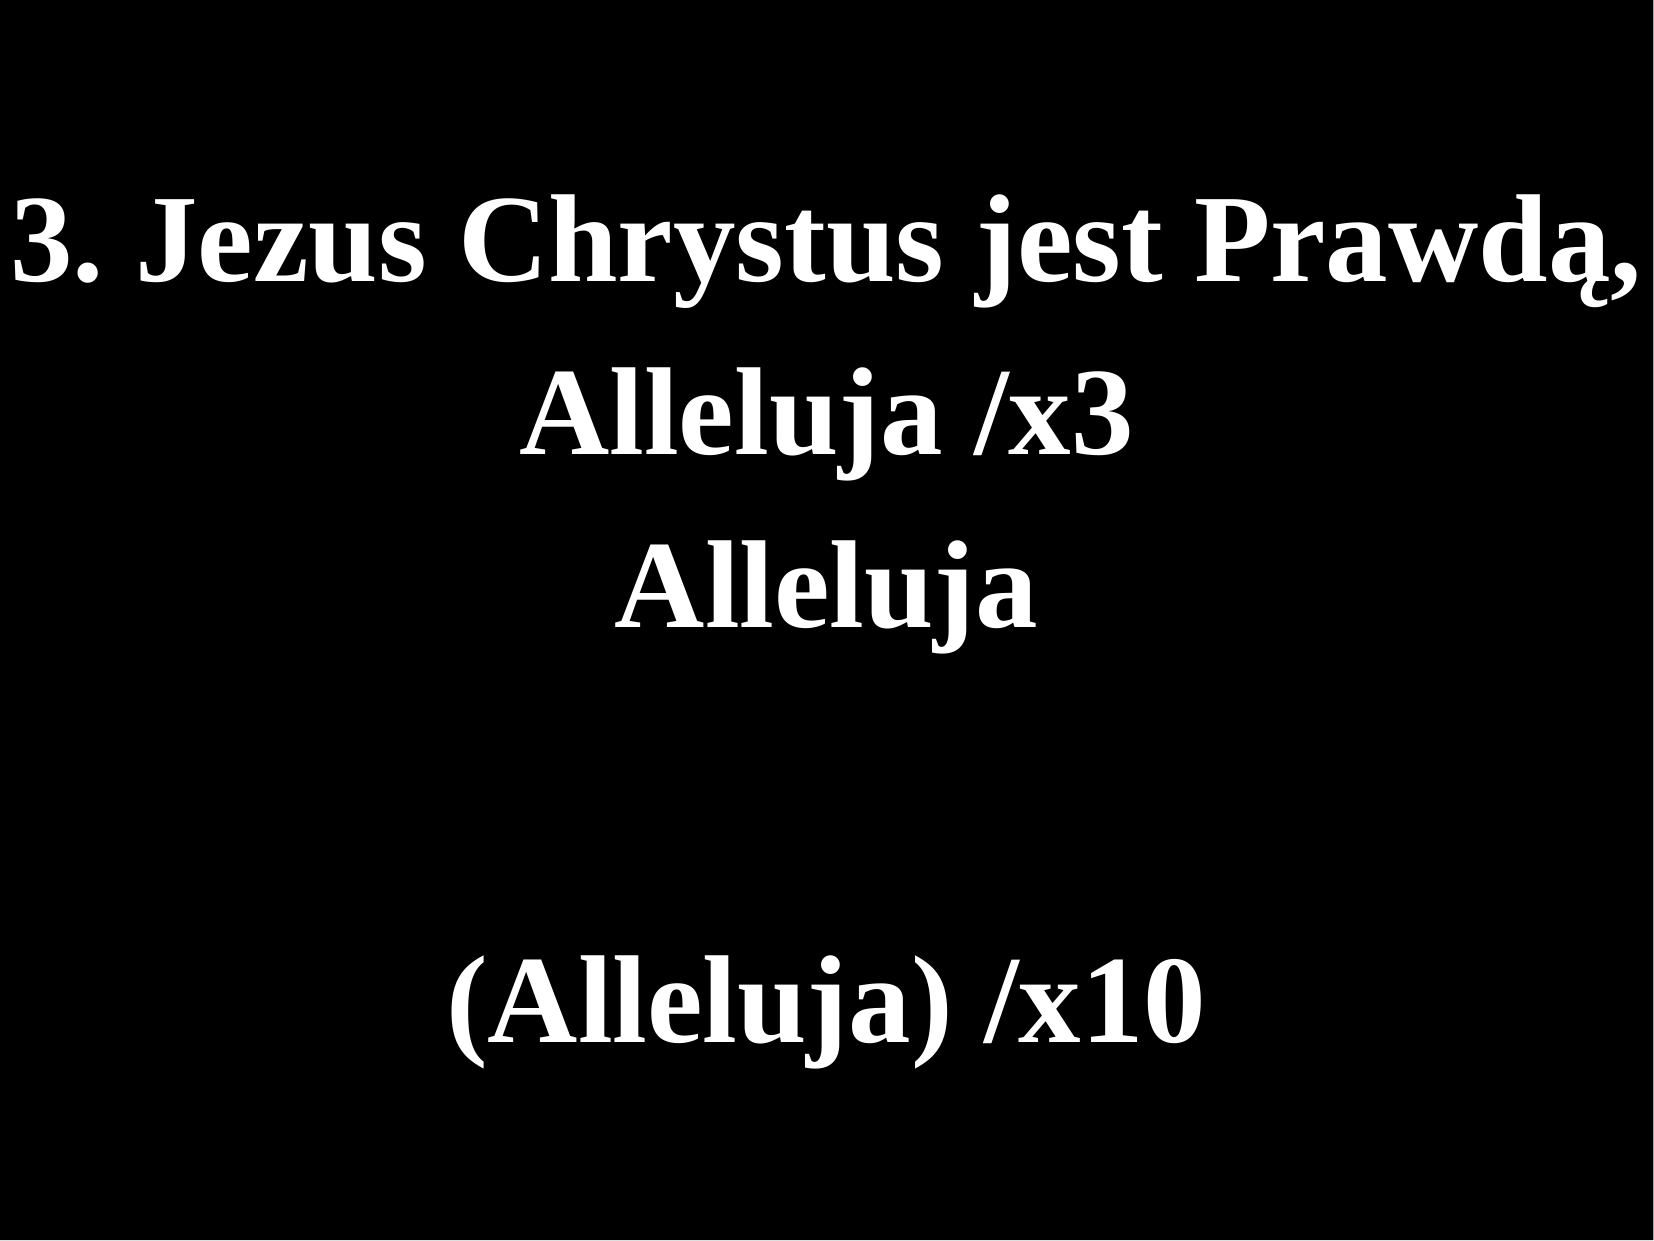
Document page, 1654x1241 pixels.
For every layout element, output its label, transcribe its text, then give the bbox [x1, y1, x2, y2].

title 3. Jezus Chrystus jest Prawdą, ppp Alleluja /x3 ppp Alleluja (Alleluja) /x10 [0, 0, 1654, 1241]
